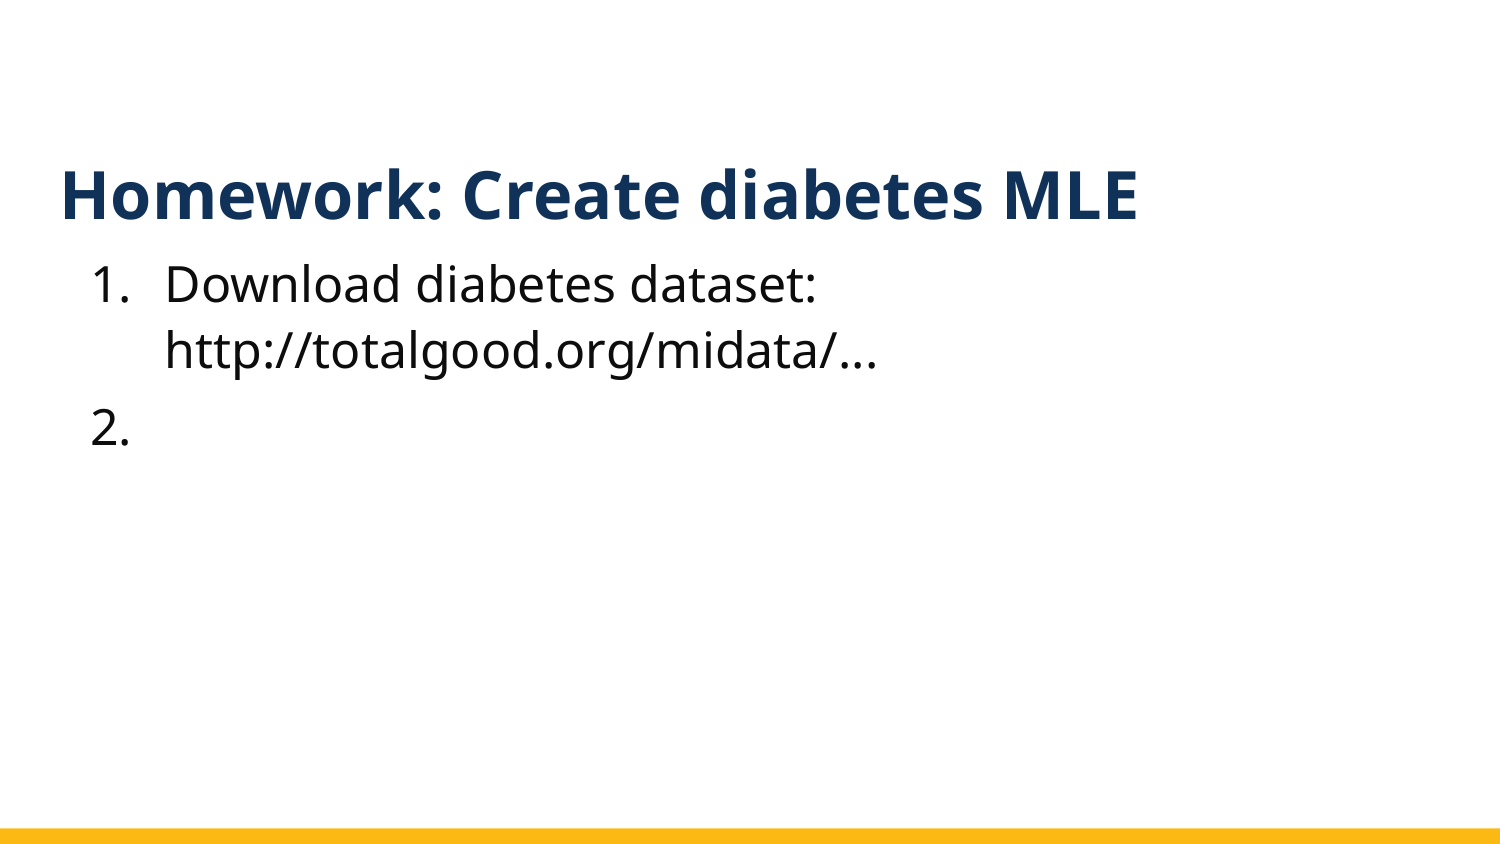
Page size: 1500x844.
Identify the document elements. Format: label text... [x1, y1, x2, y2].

text_box Download diabetes dataset: http://totalgood.org/midata/... [75, 161, 1372, 579]
text_box Homework: Create diabetes MLE [44, 0, 1470, 240]
